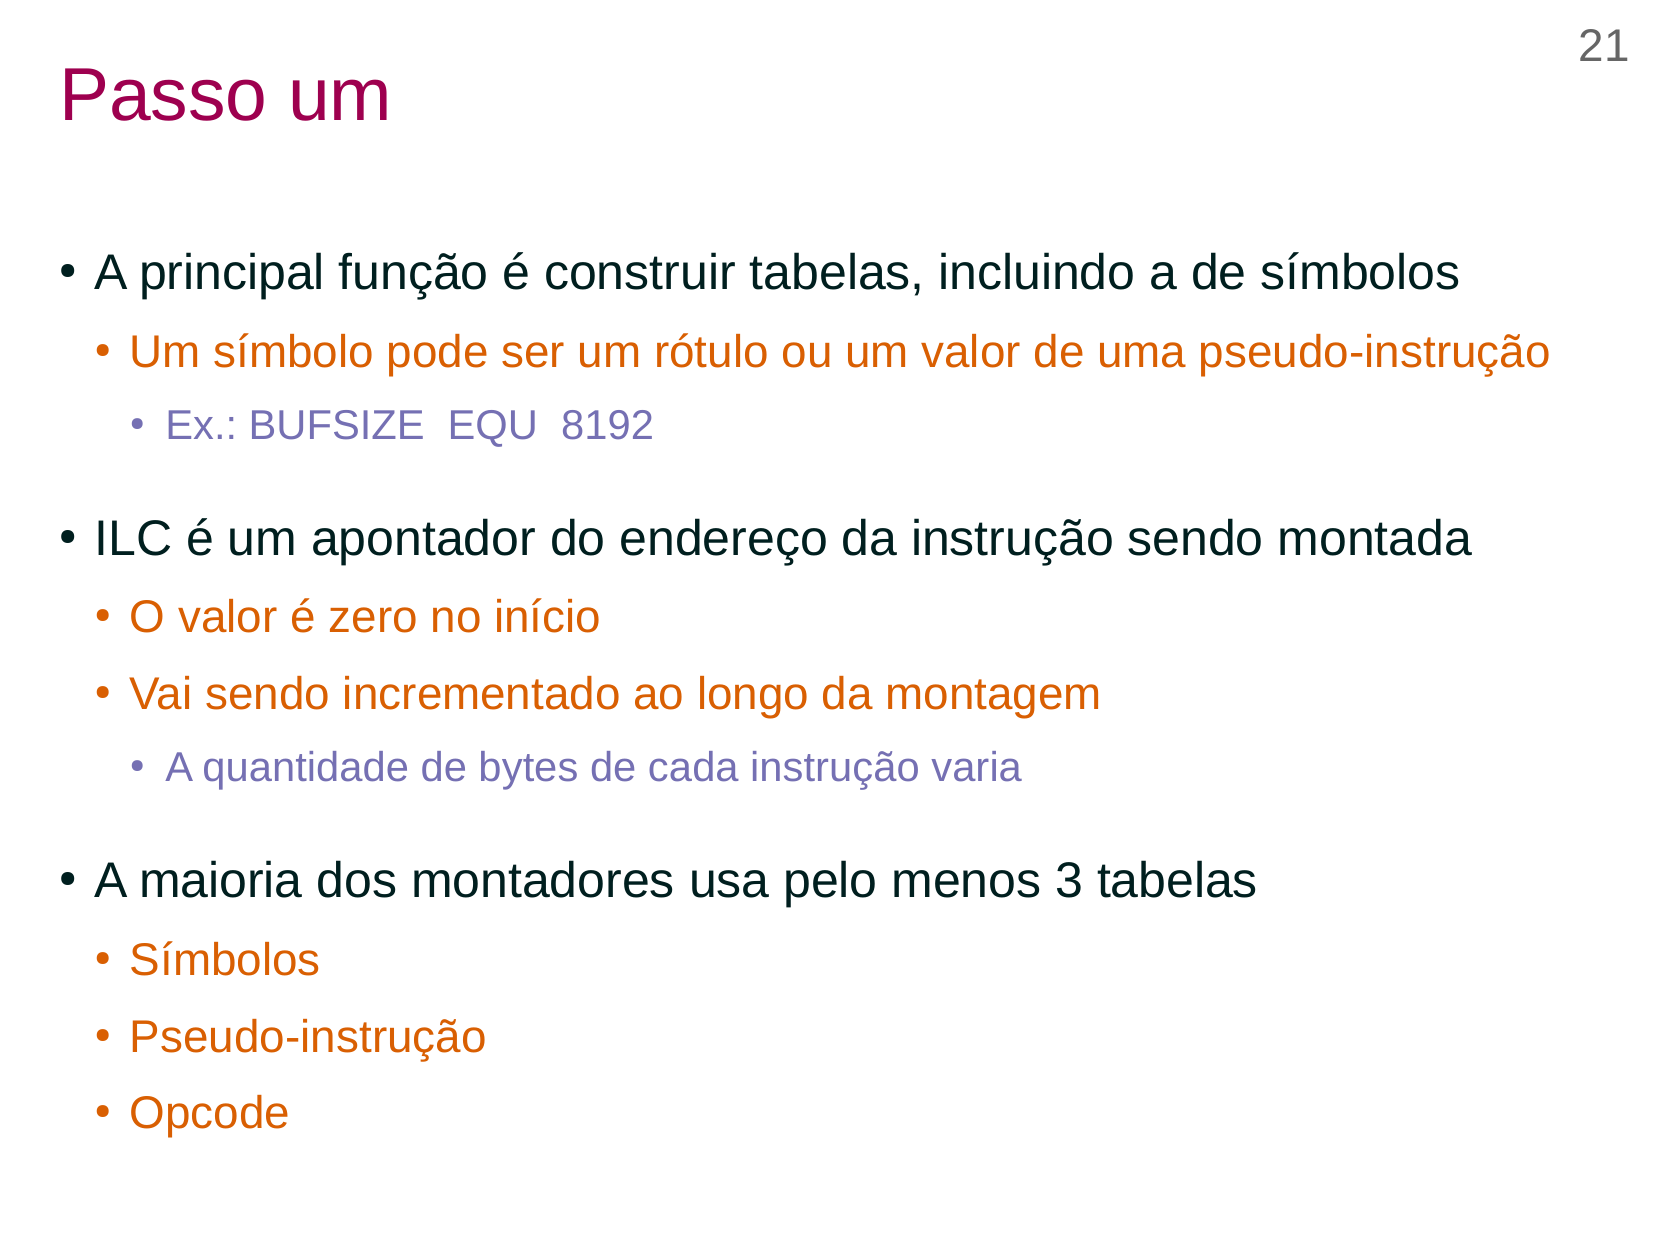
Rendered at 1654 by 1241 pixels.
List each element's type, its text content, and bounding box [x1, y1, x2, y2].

title Passo um [59, 29, 1595, 148]
list A principal função é construir tabelas, incluindo a de símbolos Um símbolo pode ser um rótulo ou um valor de uma pseudo-instrução Ex.: BUFSIZE EQU 8192 ILC é um apontador do endereço da instrução sendo montada O valor é zero no início Vai sendo incrementado ao longo da montagem A quantidade de bytes de cada instrução varia A maioria dos montadores usa pelo menos 3 tabelas Símbolos Pseudo-instrução Opcode [59, 236, 1595, 1211]
